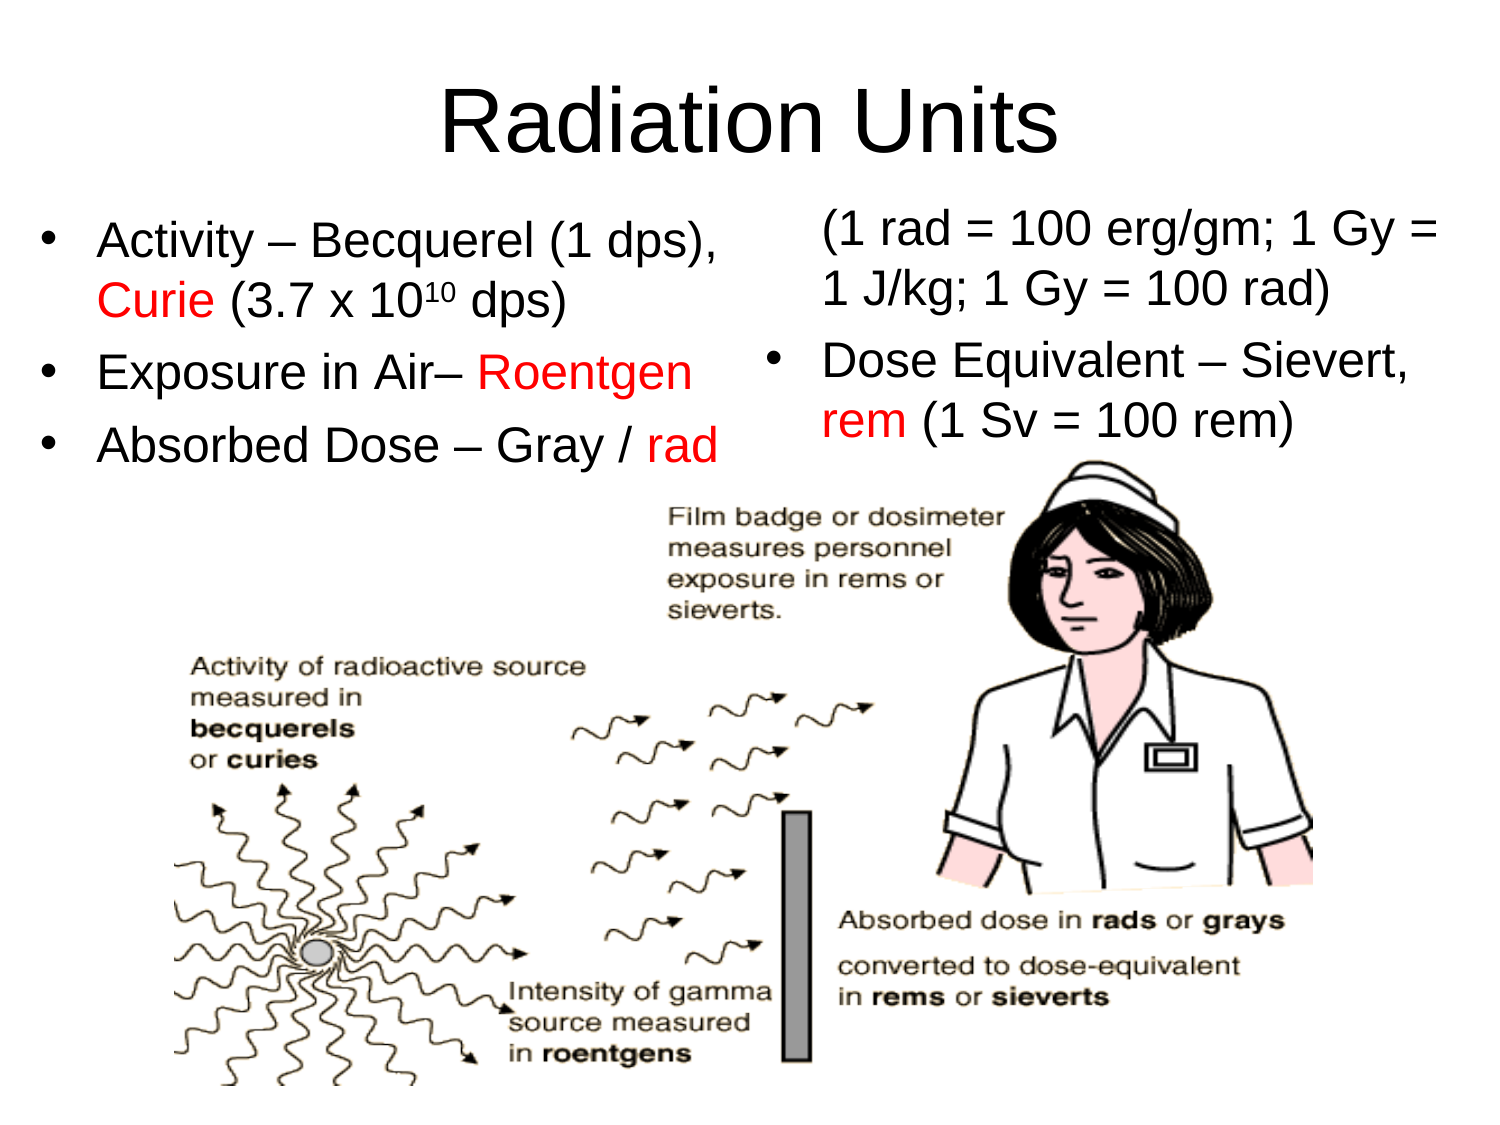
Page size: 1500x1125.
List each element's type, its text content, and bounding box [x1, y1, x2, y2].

picture [174, 449, 1313, 1086]
title Radiation Units [75, 45, 1426, 188]
list Activity – Becquerel (1 dps), Curie (3.7 x 1010 dps) Exposure in Air– Roentgen Absorbed Dose – Gray / rad [24, 200, 749, 488]
list (1 rad = 100 erg/gm; 1 Gy = 1 J/kg; 1 Gy = 100 rad) Dose Equivalent – Sievert, rem (1 Sv = 100 rem) [749, 187, 1475, 475]
